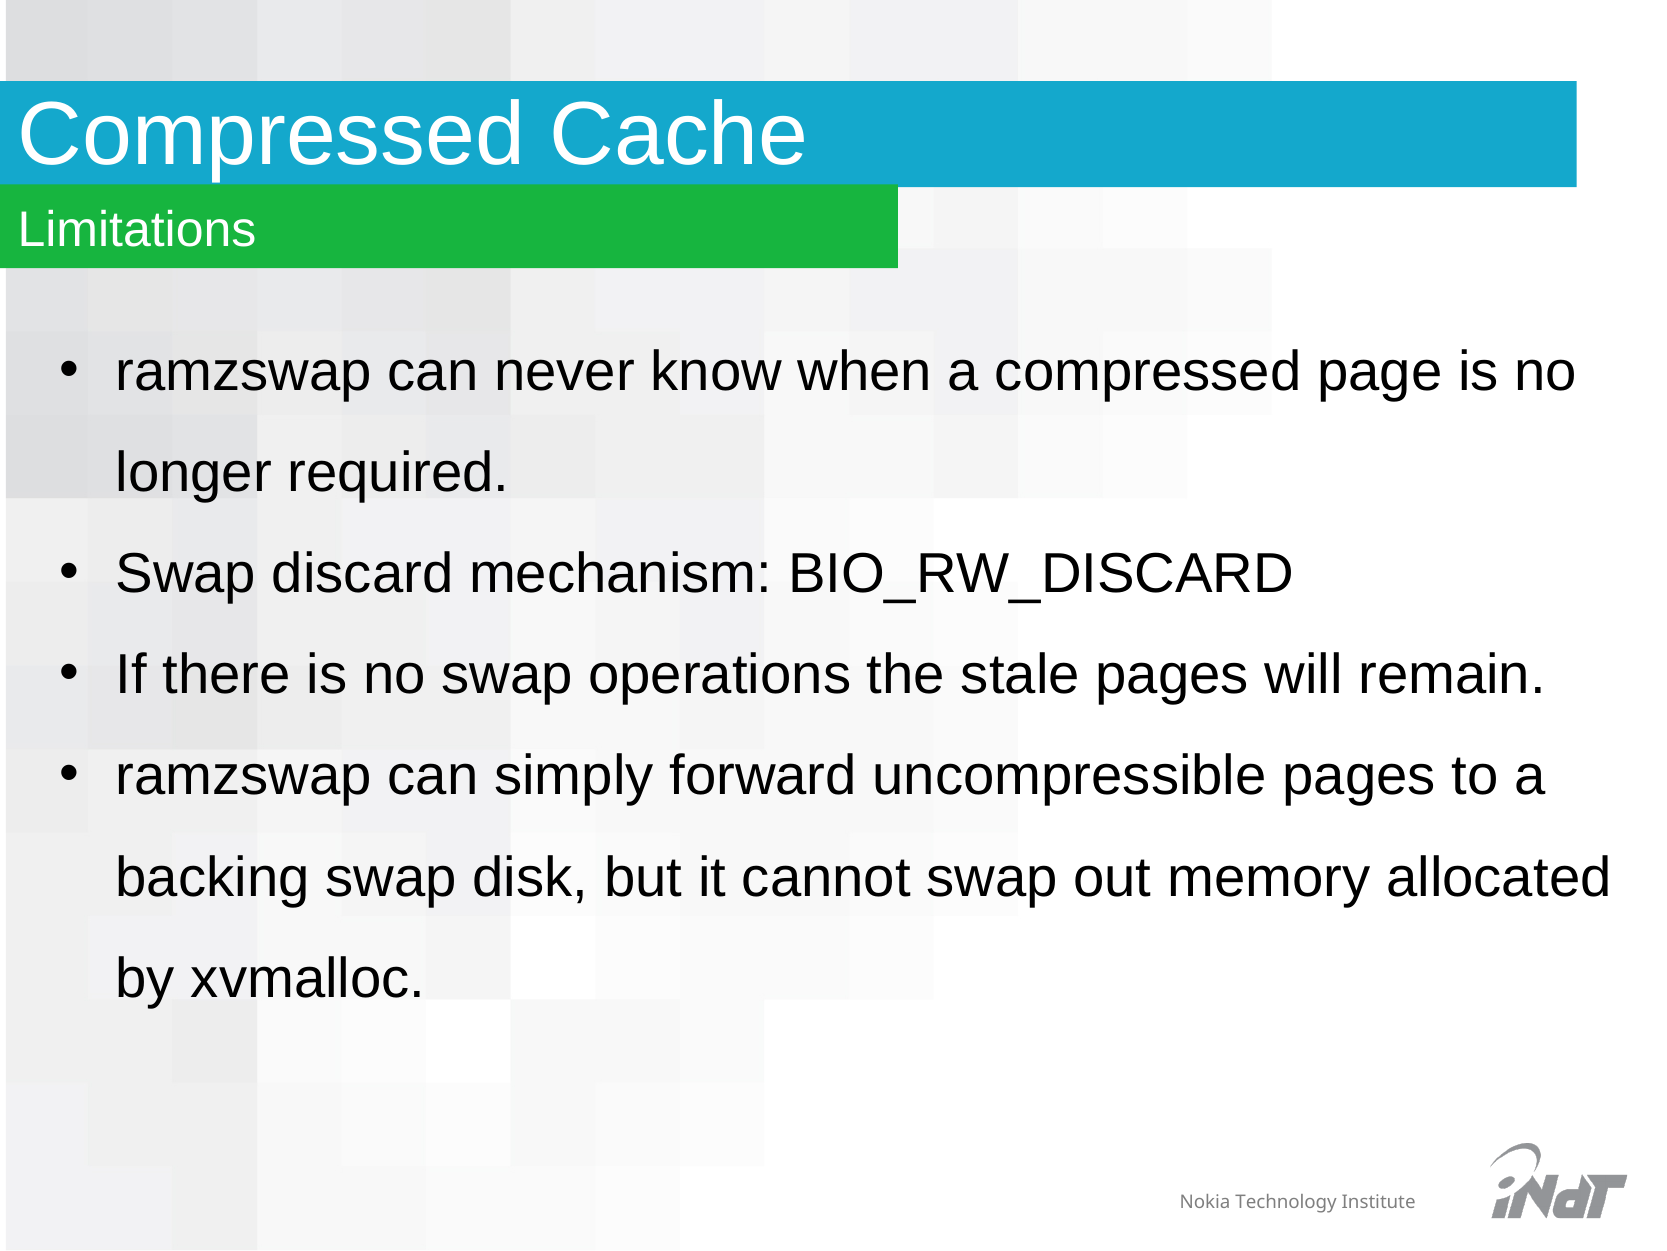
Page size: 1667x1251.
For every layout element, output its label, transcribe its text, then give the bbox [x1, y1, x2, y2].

list ramzswap can never know when a compressed page is no longer required. Swap discard mechanism: BIO_RW_DISCARD If there is no swap operations the stale pages will remain. ramzswap can simply forward uncompressible pages to a backing swap disk, but it cannot swap out memory allocated by xvmalloc. [40, 300, 1627, 1201]
picture [5, 0, 1667, 1251]
title Compressed Cache [0, 81, 1577, 188]
text_box Limitations [0, 184, 898, 269]
